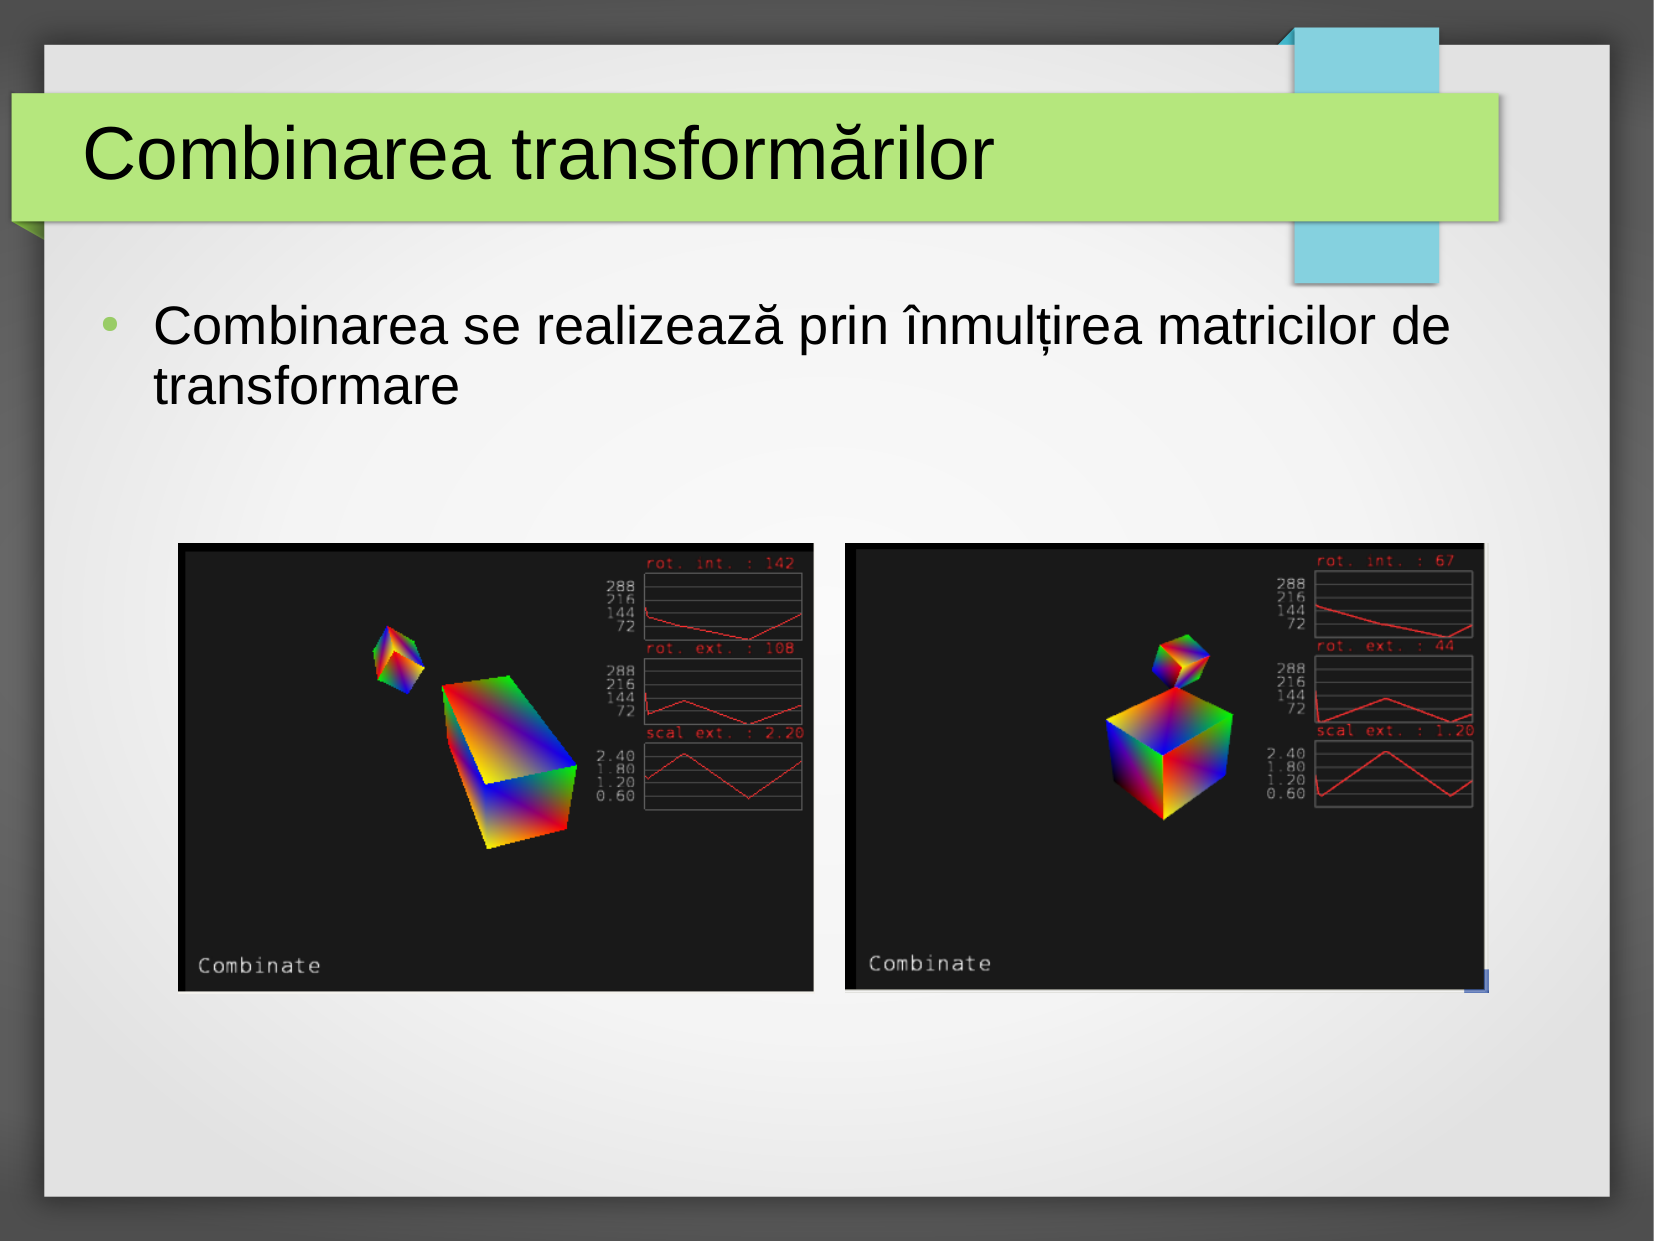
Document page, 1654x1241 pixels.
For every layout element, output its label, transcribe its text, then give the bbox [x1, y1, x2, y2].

title Combinarea transformărilor [82, 94, 1264, 213]
picture [0, 0, 1654, 1241]
list Combinarea se realizează prin înmulțirea matricilor de transformare [82, 295, 1571, 1015]
